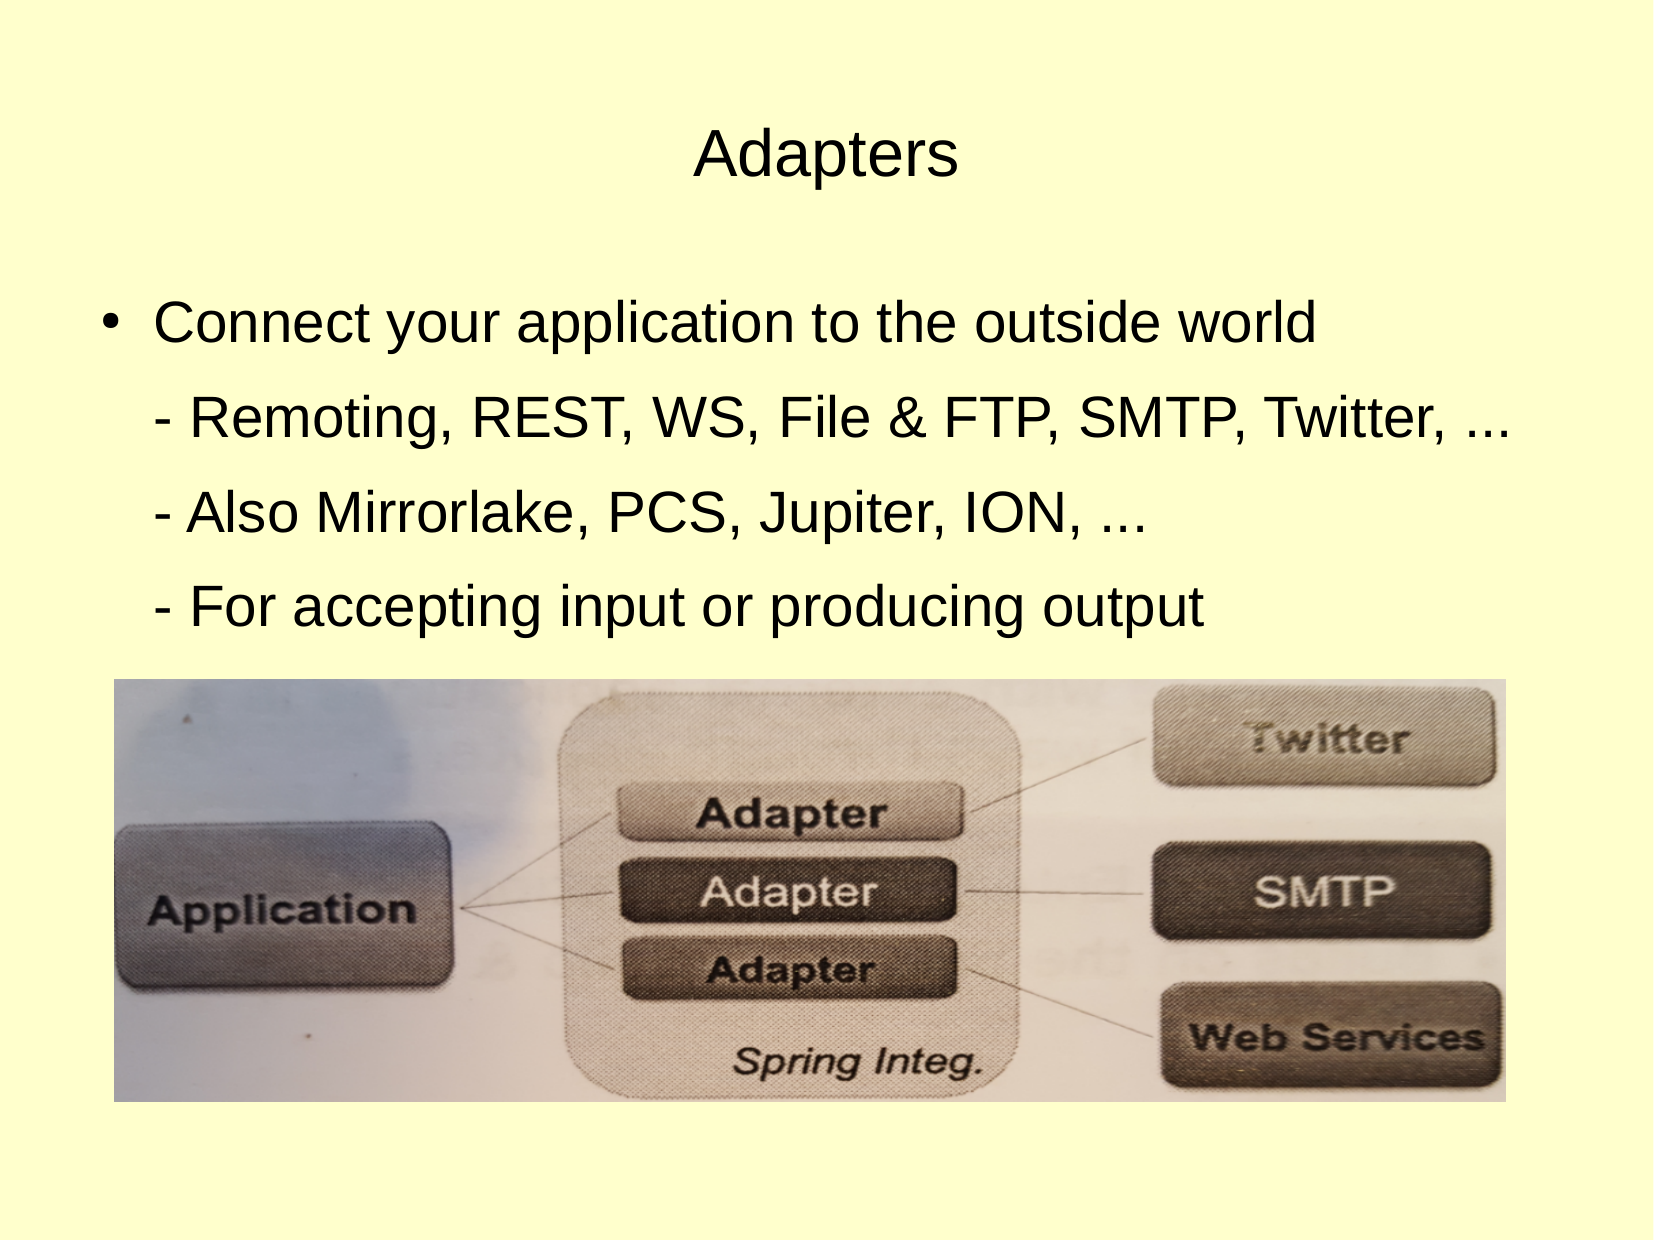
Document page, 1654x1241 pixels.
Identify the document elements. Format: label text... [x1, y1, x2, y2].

title Adapters [82, 49, 1571, 257]
list Connect your application to the outside world - Remoting, REST, WS, File & FTP, SMTP, Twitter, ... - Also Mirrorlake, PCS, Jupiter, ION, ... - For accepting input or producing output [82, 290, 1571, 1182]
picture [114, 679, 1506, 1102]
